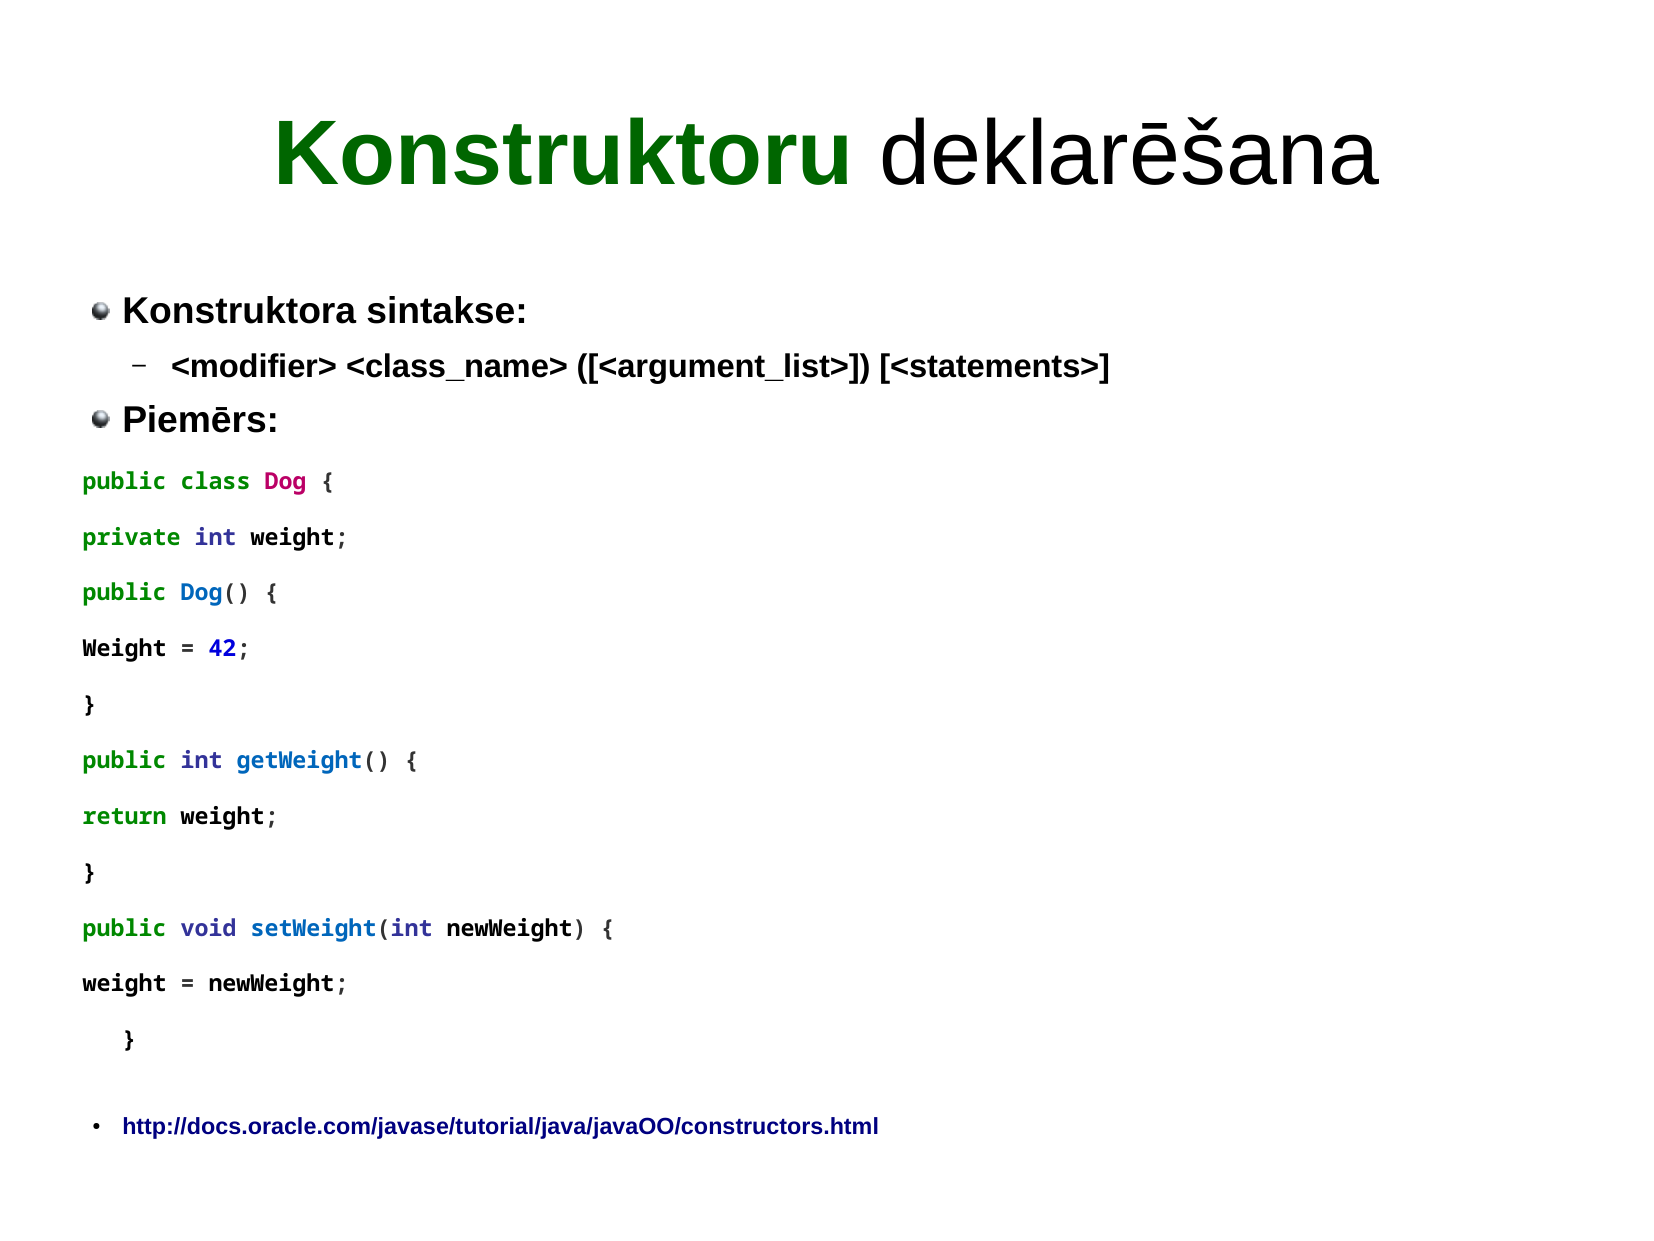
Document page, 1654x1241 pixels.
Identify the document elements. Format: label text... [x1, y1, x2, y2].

list Konstruktora sintakse: <modifier> <class_name> ([<argument_list>]) [<statements>] Piemērs: public class Dog { private int weight; public Dog() { Weight = 42; } public int getWeight() { return weight; } public void setWeight(int newWeight) { weight = newWeight; } http://docs.oracle.com/javase/tutorial/java/javaOO/constructors.html [82, 290, 1538, 1158]
title Konstruktoru deklarēšana [82, 49, 1571, 257]
